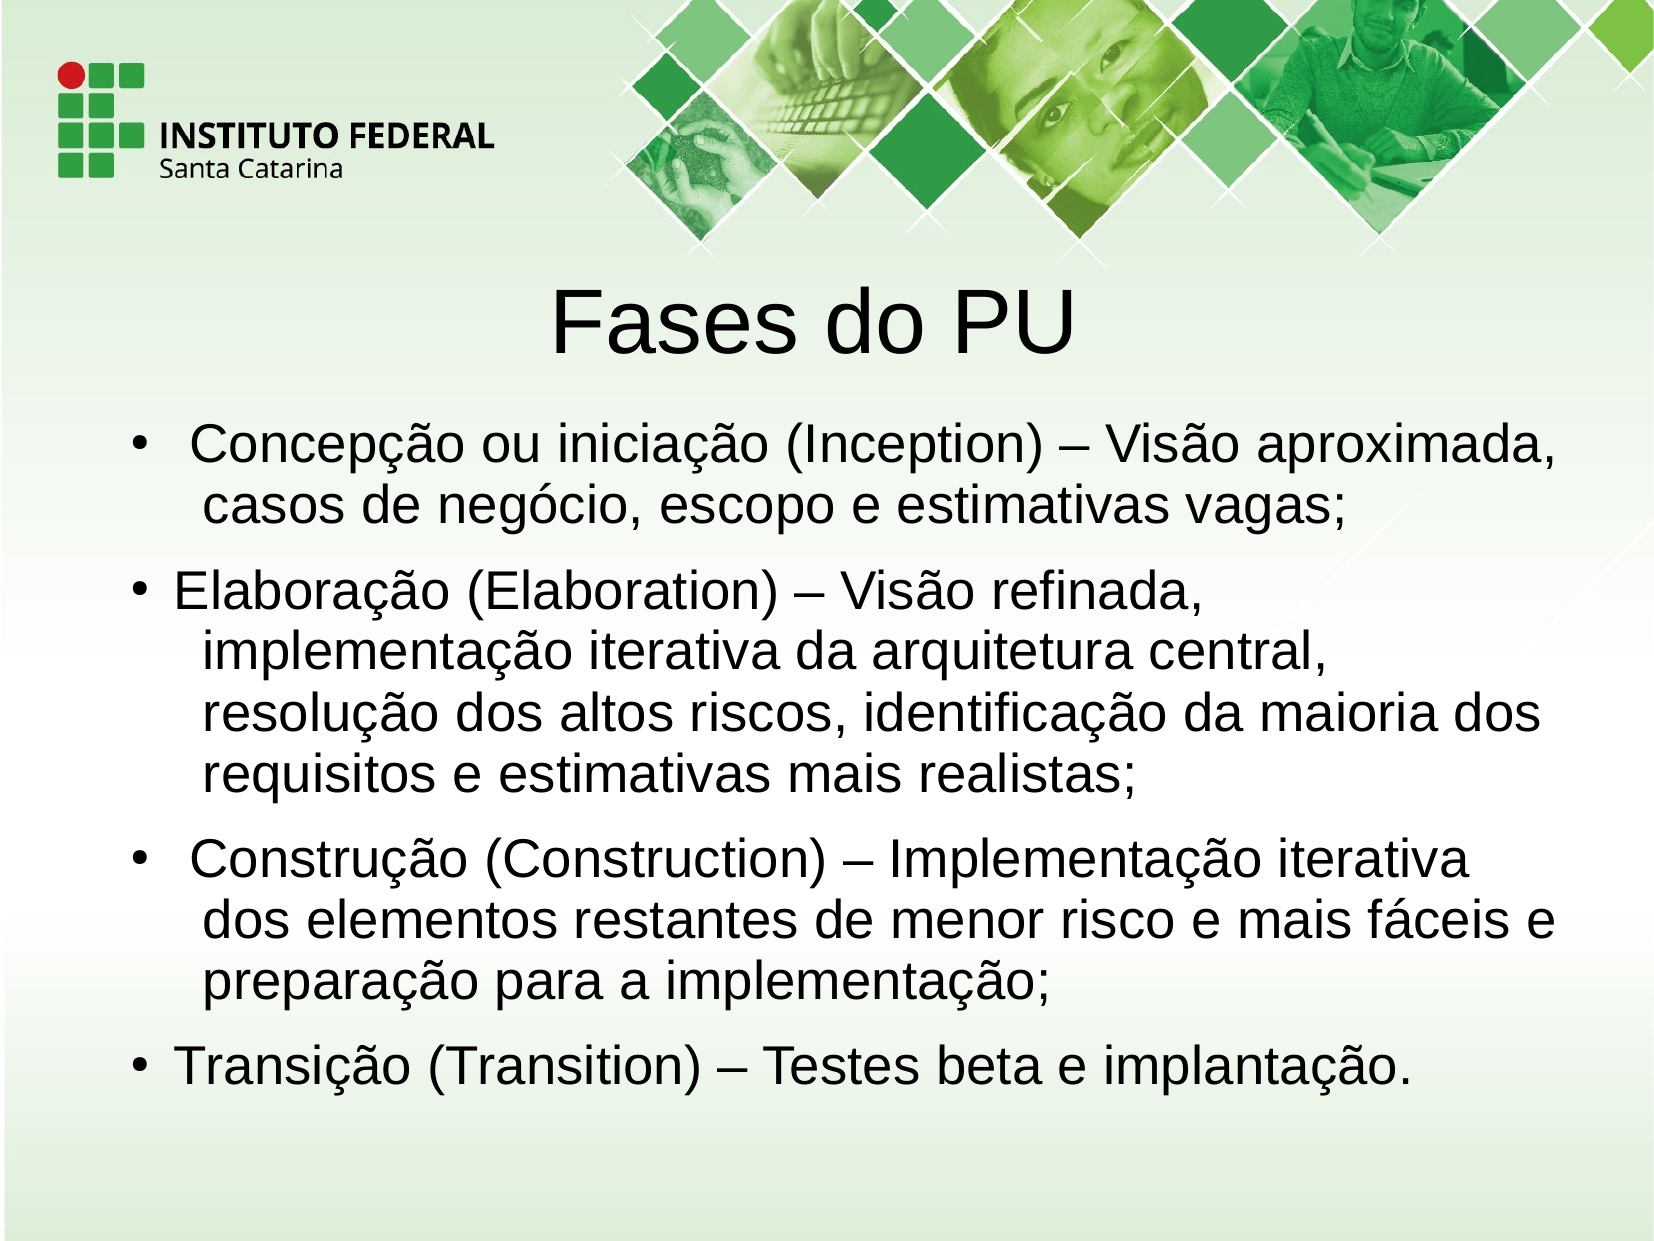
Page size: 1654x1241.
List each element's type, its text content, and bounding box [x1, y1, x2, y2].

picture [1, 0, 1654, 1241]
list Concepção ou iniciação (Inception) – Visão aproximada, casos de negócio, escopo e estimativas vagas; Elaboração (Elaboration) – Visão refinada, implementação iterativa da arquitetura central, resolução dos altos riscos, identificação da maioria dos requisitos e estimativas mais realistas; Construção (Construction) – Implementação iterativa dos elementos restantes de menor risco e mais fáceis e preparação para a implementação; Transição (Transition) – Testes beta e implantação. [115, 413, 1571, 1133]
title Fases do PU [70, 242, 1559, 402]
